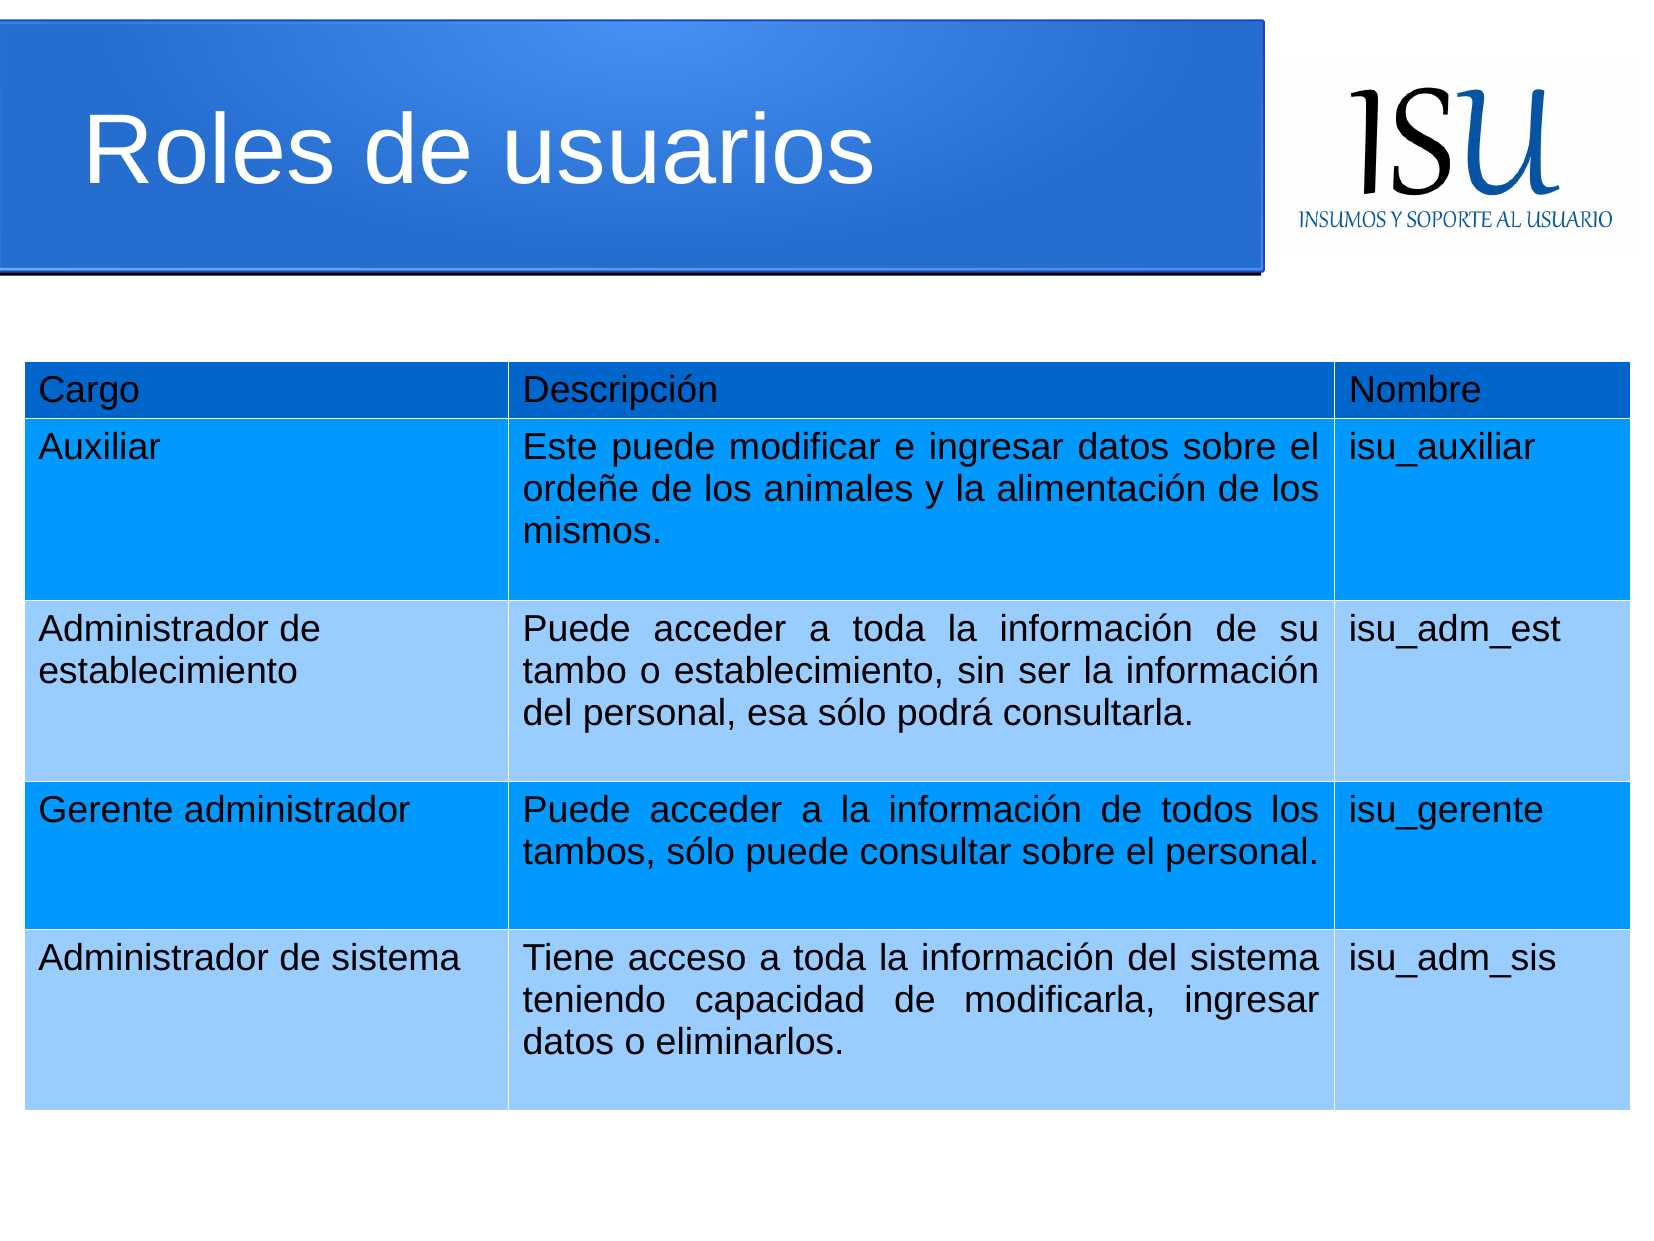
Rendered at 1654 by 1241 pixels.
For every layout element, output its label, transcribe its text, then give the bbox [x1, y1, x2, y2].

table_cell isu_adm_est [1335, 601, 1630, 781]
table_cell Puede acceder a toda la información de su tambo o establecimiento, sin ser la información del personal, esa sólo podrá consultarla. [509, 601, 1334, 781]
table_cell isu_adm_sis [1335, 930, 1630, 1110]
table_cell isu_auxiliar [1335, 419, 1630, 600]
table_cell isu_gerente [1335, 782, 1630, 929]
table_cell Auxiliar [25, 419, 508, 600]
table_header Descripción [509, 362, 1334, 418]
picture [1279, 56, 1636, 254]
table_cell Administrador de establecimiento [25, 601, 508, 781]
table_cell Puede acceder a la información de todos los tambos, sólo puede consultar sobre el personal. [509, 782, 1334, 929]
table_cell Tiene acceso a toda la información del sistema teniendo capacidad de modificarla, ingresar datos o eliminarlos. [509, 930, 1334, 1110]
title Roles de usuarios [82, 47, 1235, 252]
table_header Nombre [1335, 362, 1630, 418]
table_cell Administrador de sistema [25, 930, 508, 1110]
table_header Cargo [25, 362, 508, 418]
table_cell Este puede modificar e ingresar datos sobre el ordeñe de los animales y la alimentación de los mismos. [509, 419, 1334, 600]
table_cell Gerente administrador [25, 782, 508, 929]
